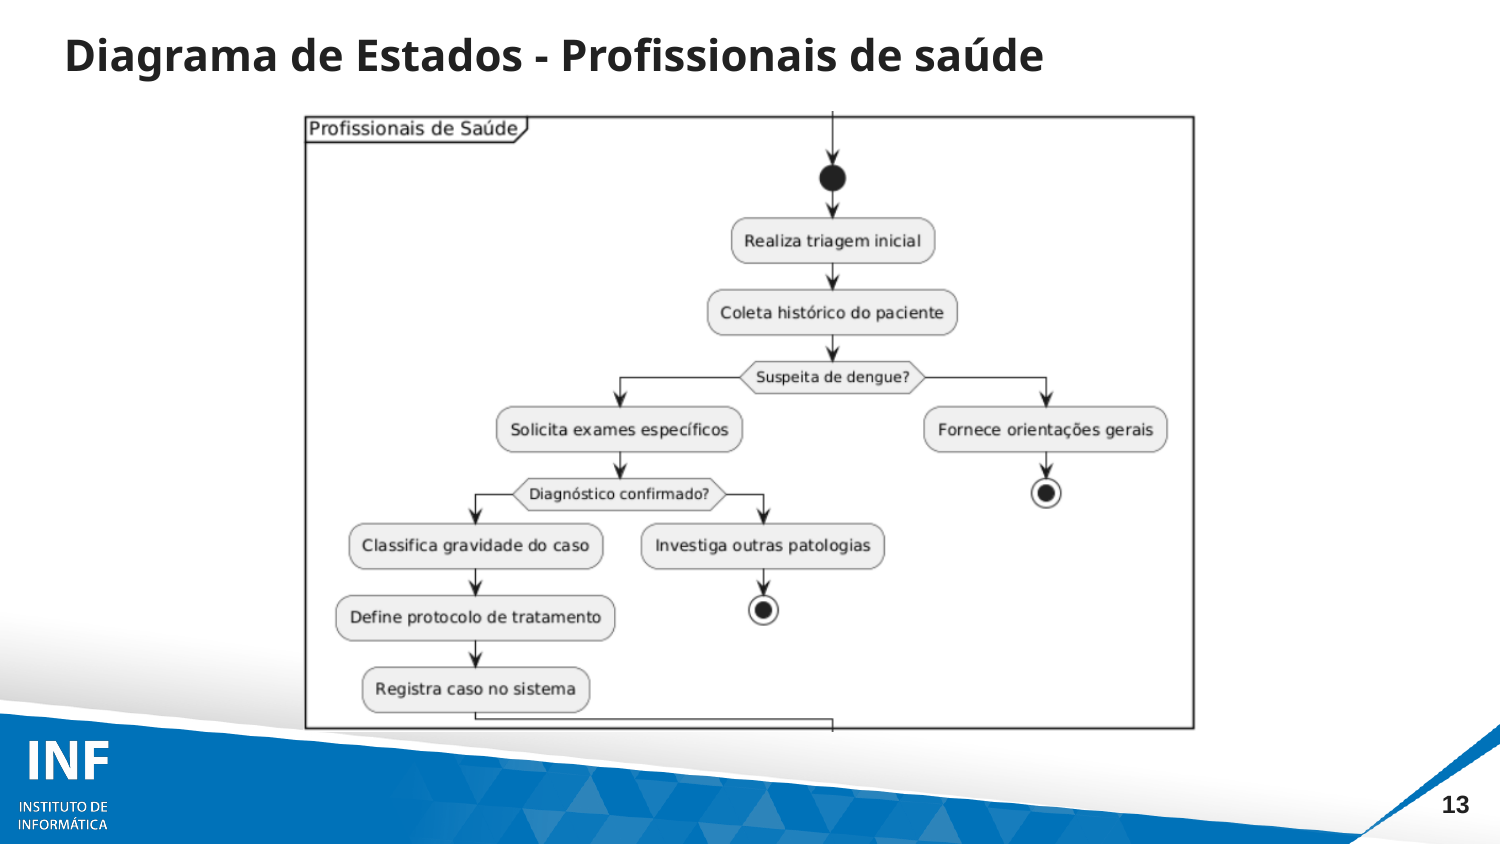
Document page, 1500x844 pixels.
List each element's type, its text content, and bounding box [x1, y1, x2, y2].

picture [0, 0, 1500, 844]
slide_number <number> [1394, 771, 1485, 837]
title Diagrama de Estados - Profissionais de saúde [48, 12, 1439, 89]
